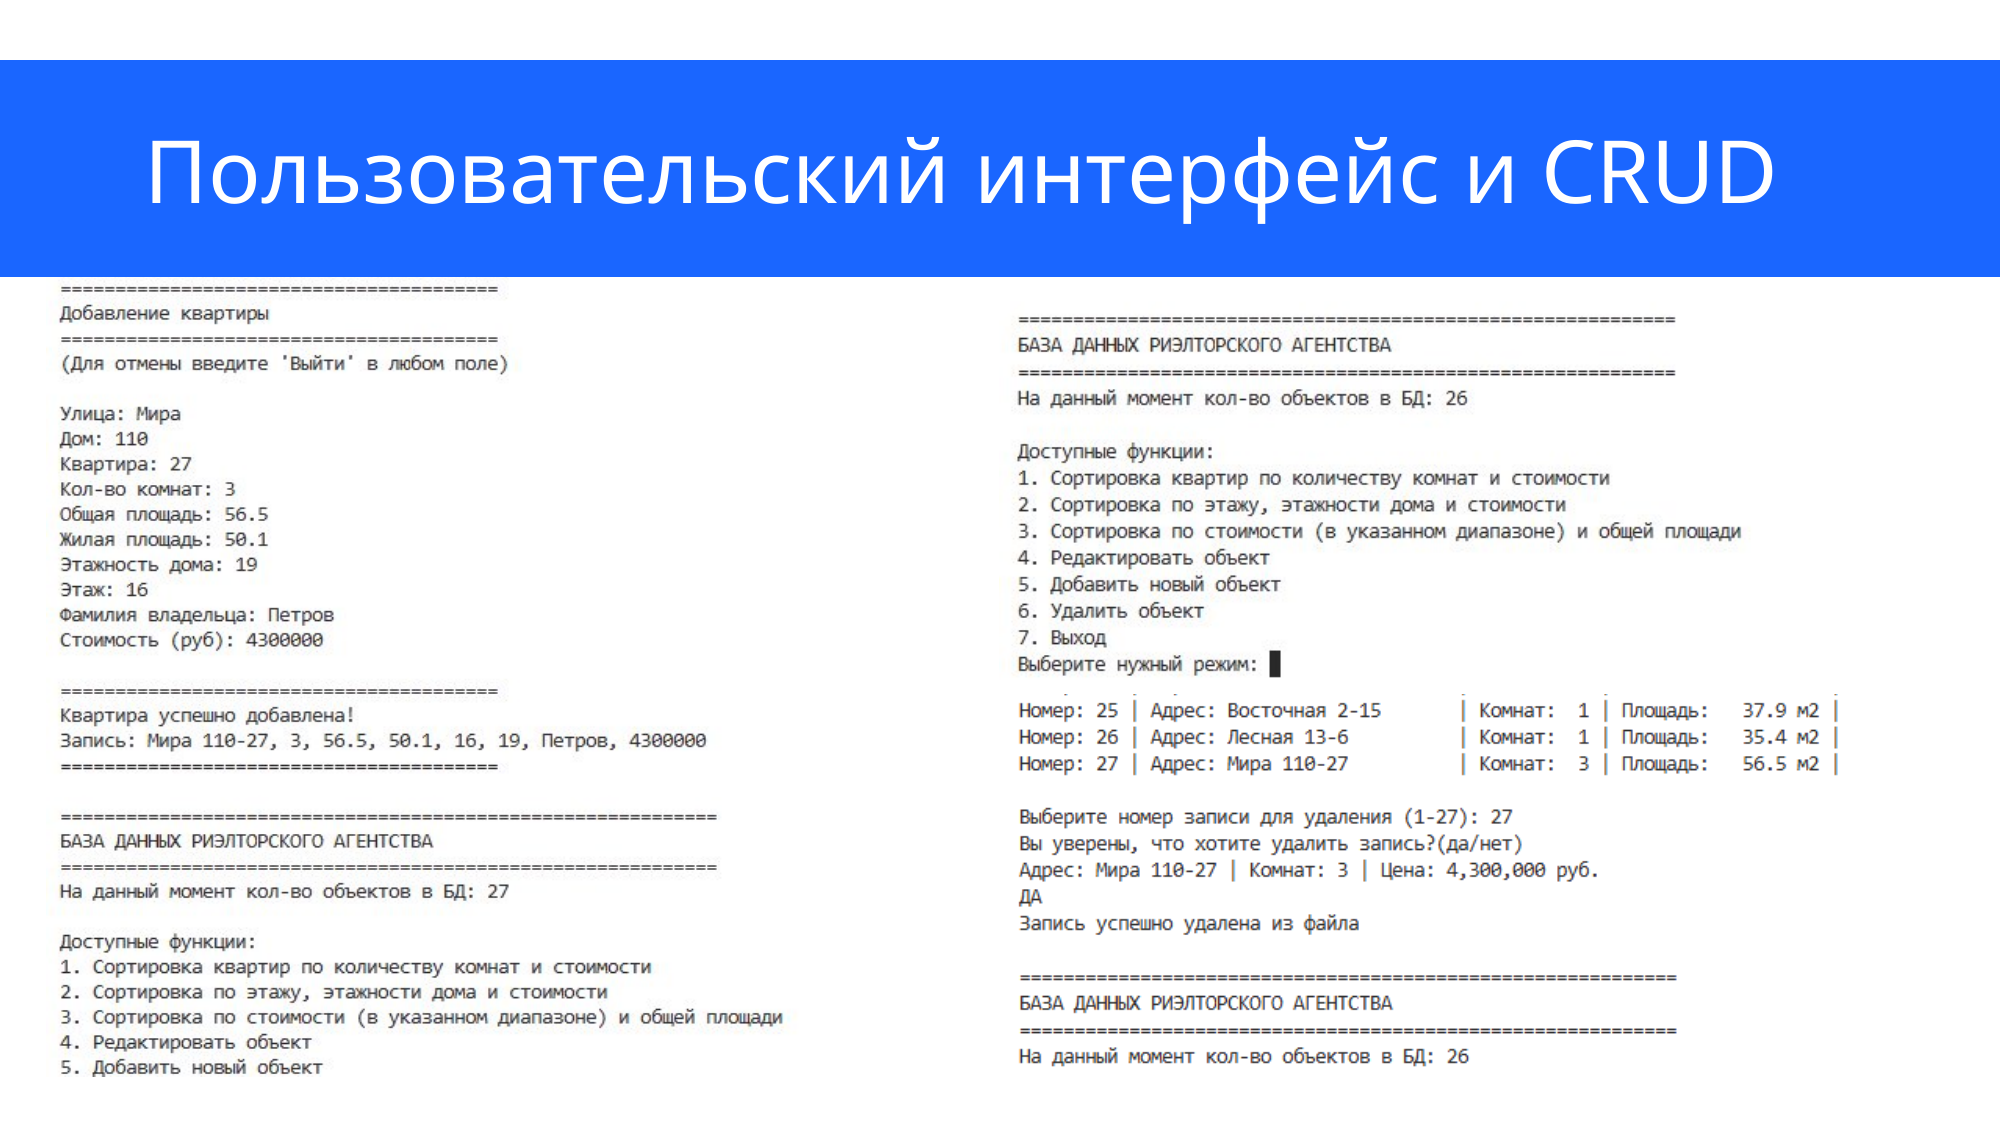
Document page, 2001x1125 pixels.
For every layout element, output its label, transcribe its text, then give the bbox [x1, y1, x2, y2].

title Пользовательский интерфейс и CRUD [137, 113, 1863, 331]
picture [999, 277, 1852, 1079]
picture [46, 277, 842, 1077]
